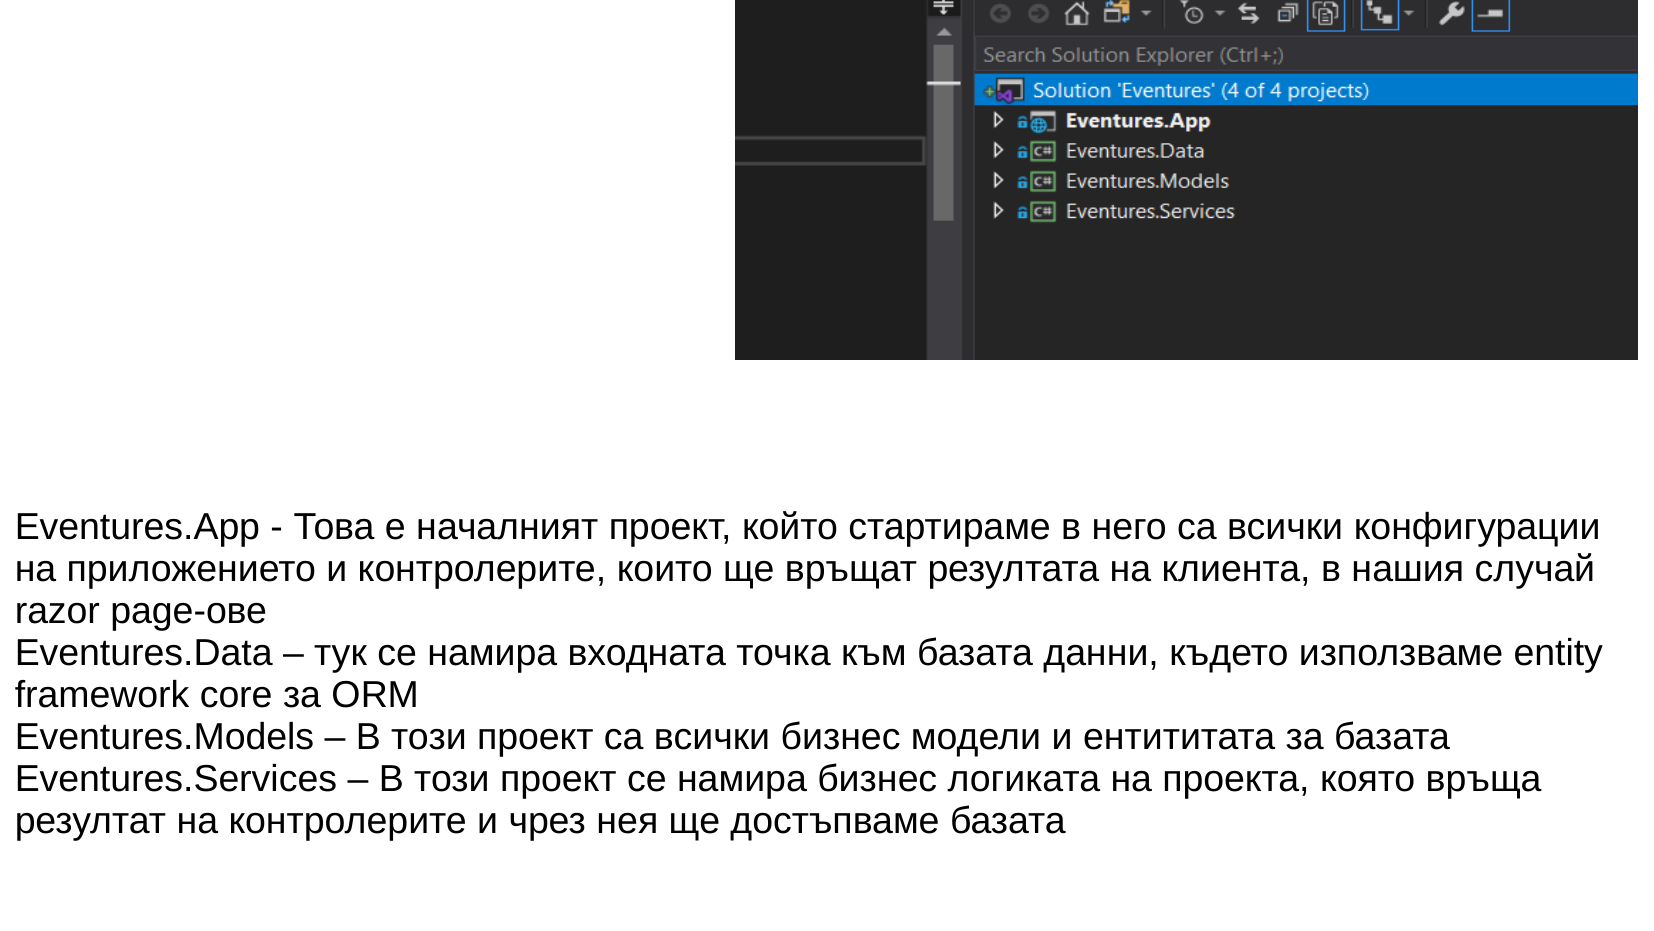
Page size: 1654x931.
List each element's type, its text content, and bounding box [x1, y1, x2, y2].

text_box Eventures.App - Това е началният проект, който стартираме в него са всички конфигурации на приложението и контролерите, които ще връщат резултата на клиента, в нашия случай razor page-ове Eventures.Data – тук се намира входната точка към базата данни, където използваме entity framework core за ORM Eventures.Models – В този проект са всички бизнес модели и ентититата за базата Eventures.Services – В този проект се намира бизнес логиката на проекта, която връща резултат на контролерите и чрез нея ще достъпваме базата [0, 498, 1654, 931]
picture [735, 0, 1638, 361]
